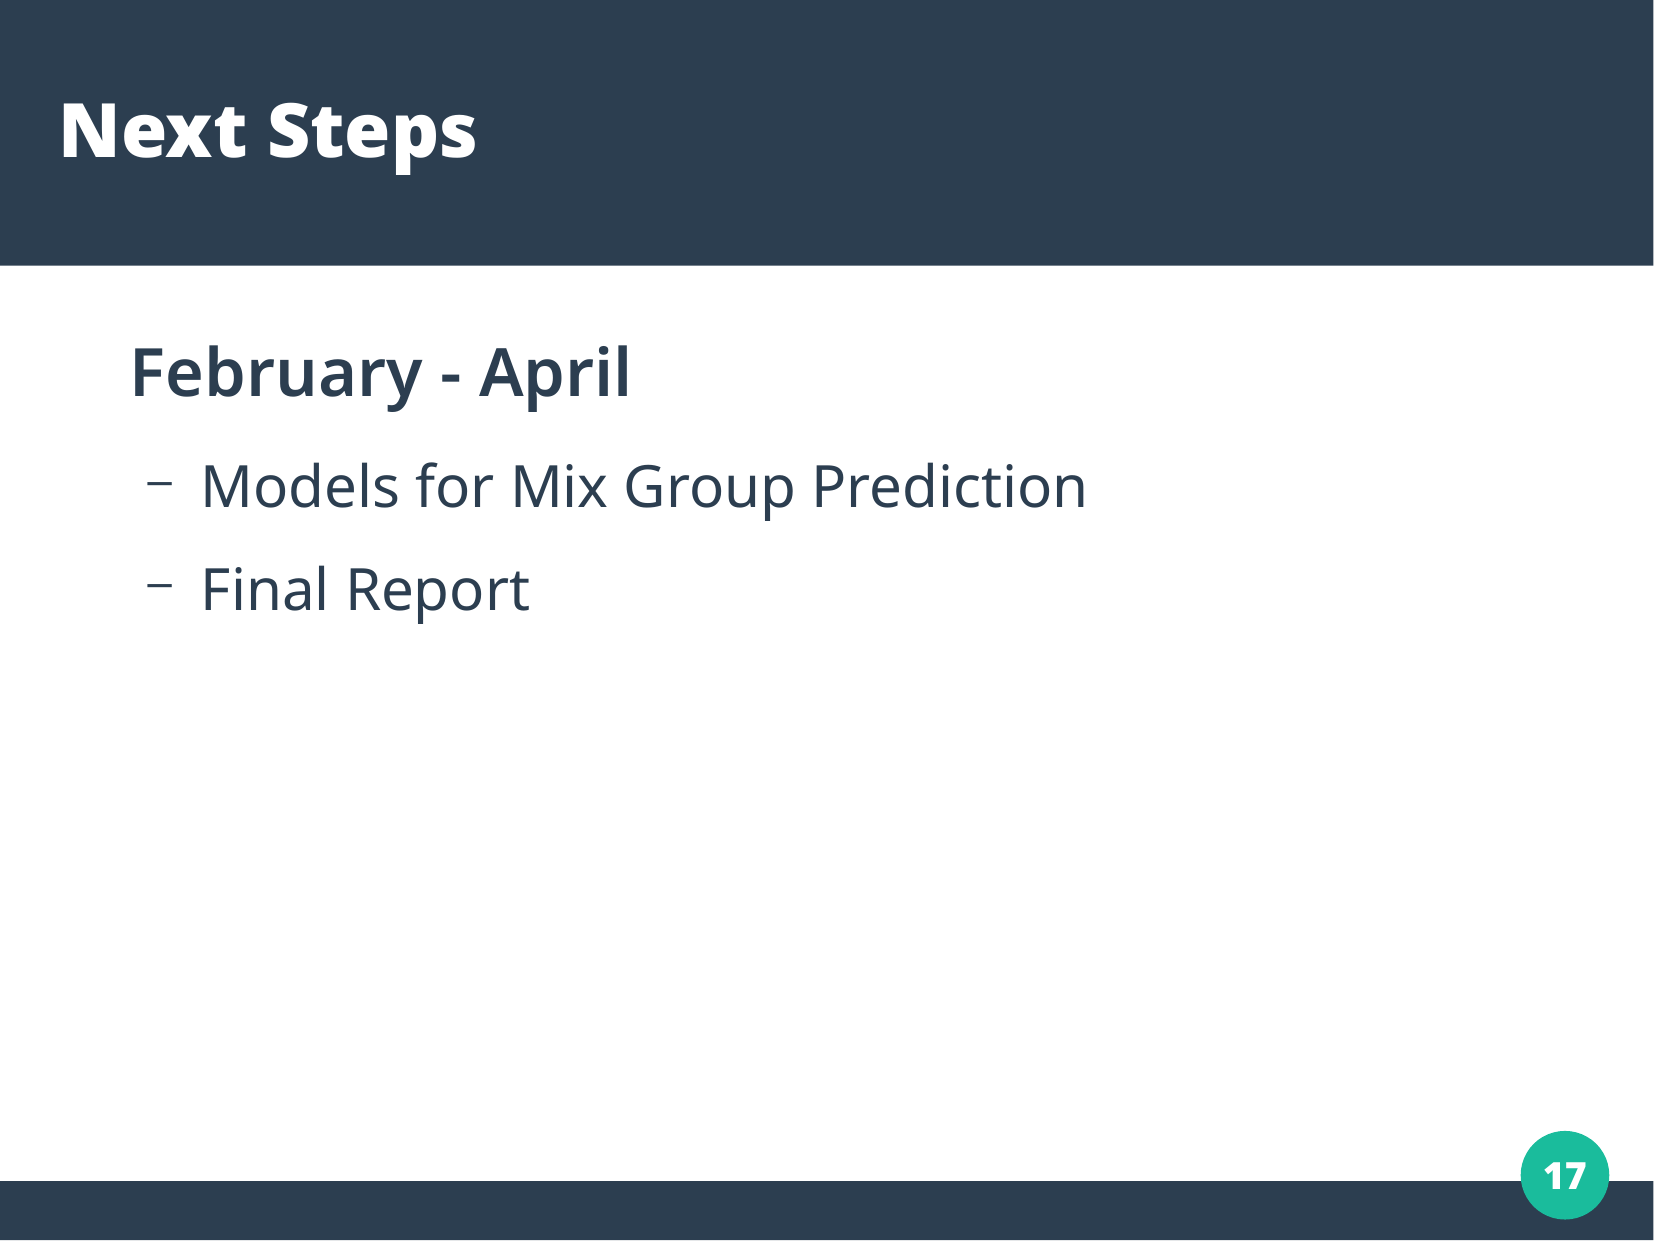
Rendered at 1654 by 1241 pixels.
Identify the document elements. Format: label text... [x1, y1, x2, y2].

title Next Steps [59, 49, 1595, 207]
list February - April Models for Mix Group Prediction Final Report [59, 324, 1595, 1152]
